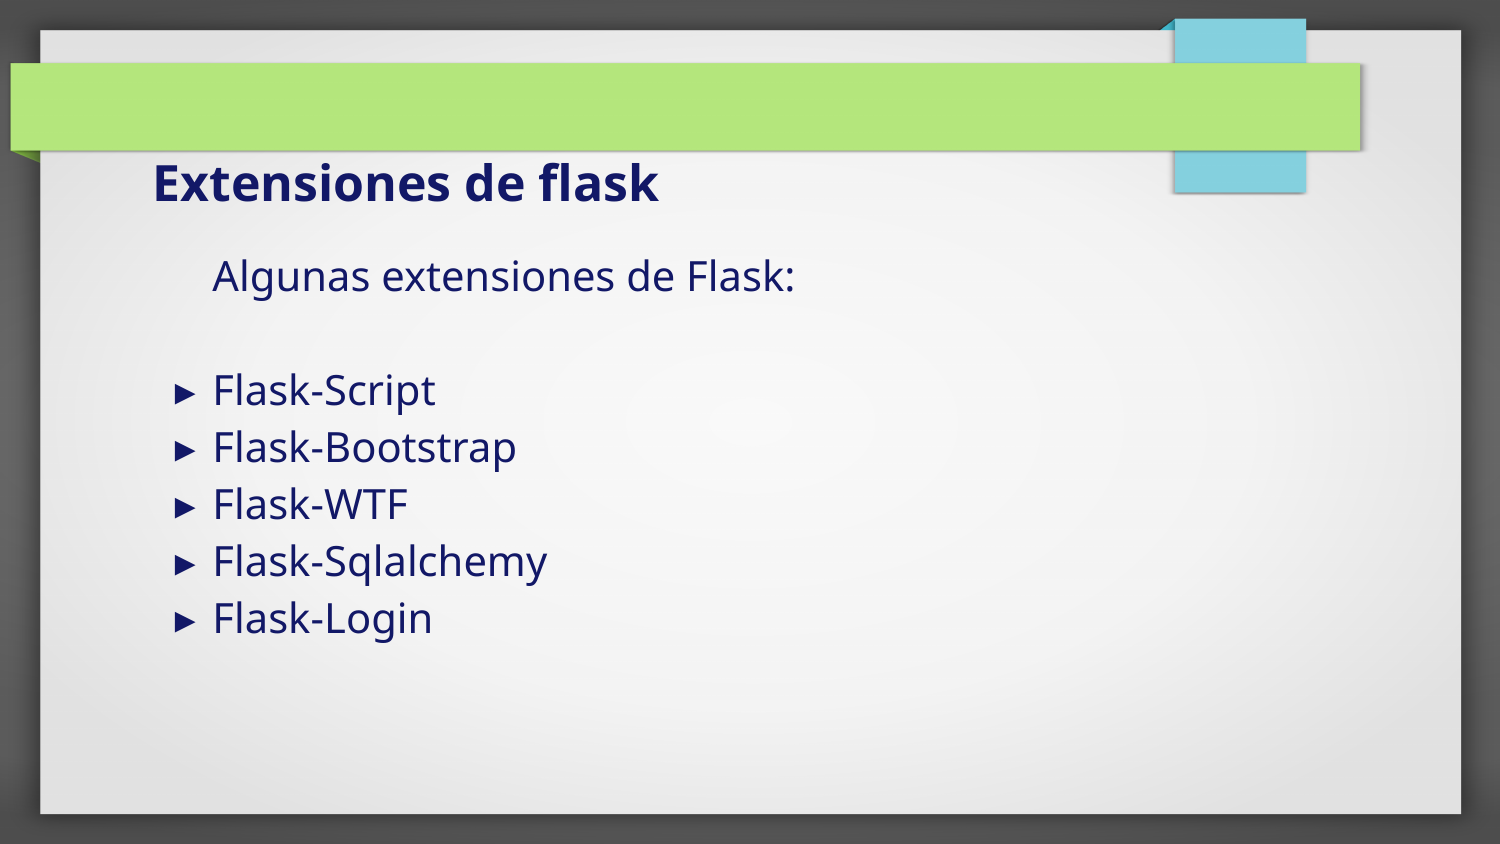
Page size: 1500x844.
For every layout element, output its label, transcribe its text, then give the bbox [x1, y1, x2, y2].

title Extensiones de flask [137, 146, 1011, 227]
picture [0, 0, 1500, 844]
list Algunas extensiones de Flask: Flask-Script Flask-Bootstrap Flask-WTF Flask-Sqlalchemy Flask-Login [137, 246, 1011, 732]
